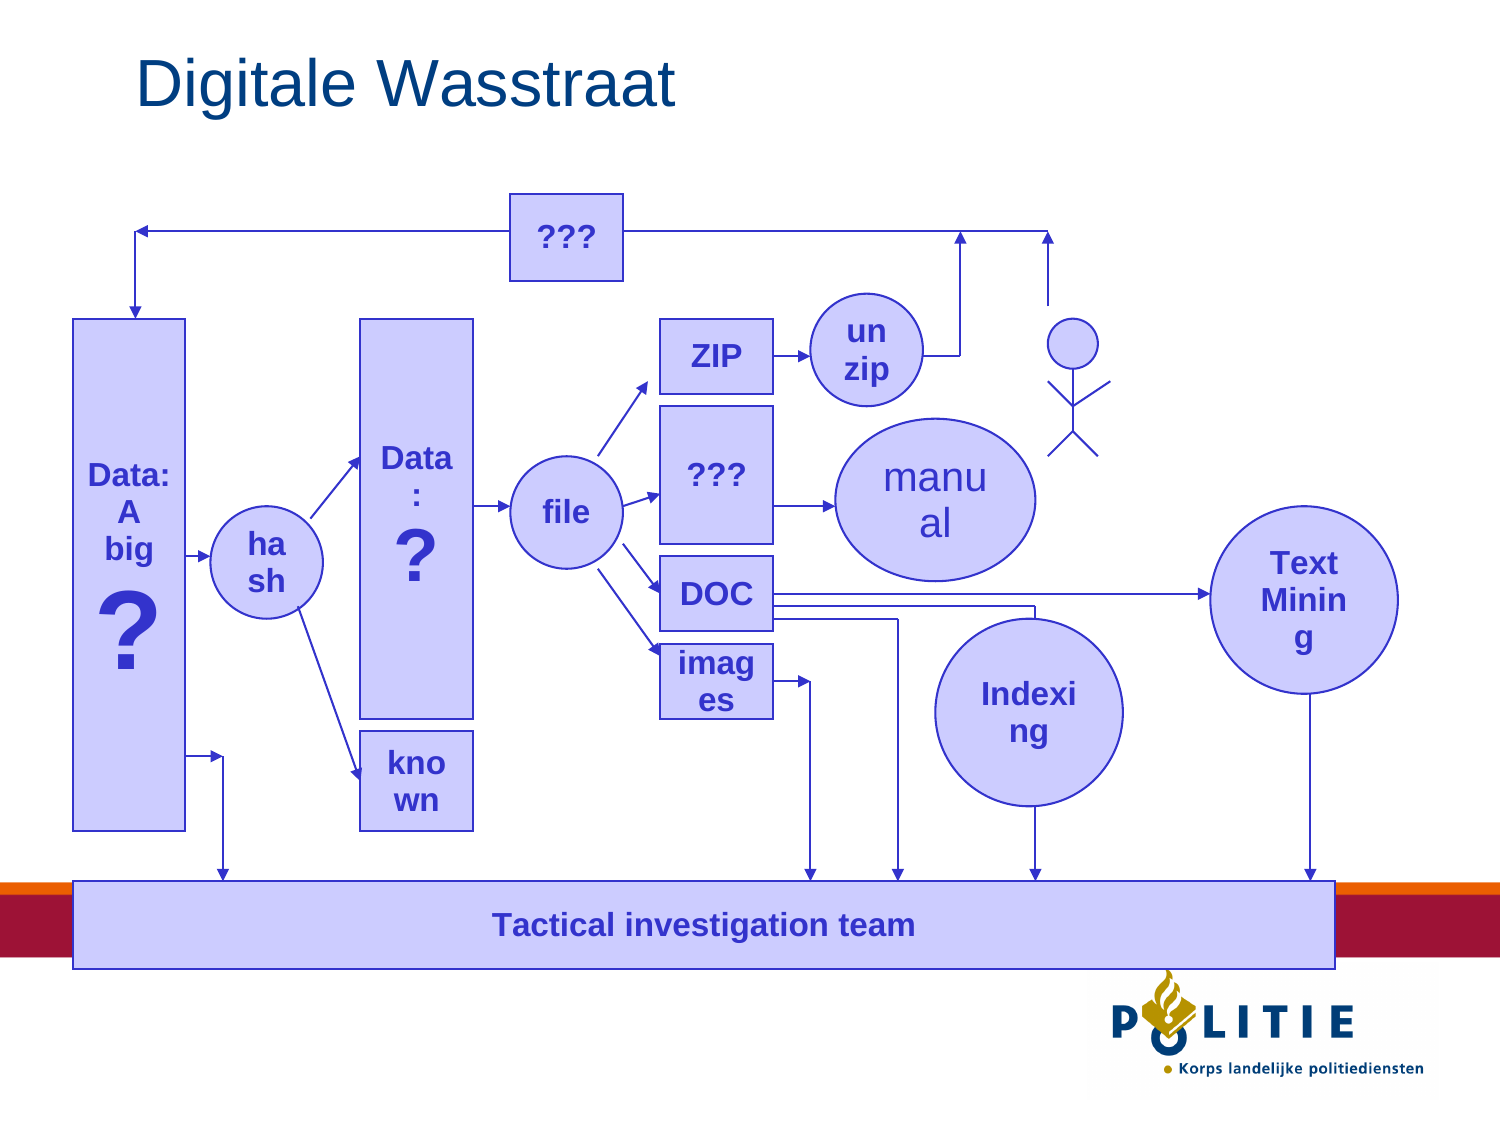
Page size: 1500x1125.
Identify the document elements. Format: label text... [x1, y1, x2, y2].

text_box [1047, 318, 1098, 369]
text_box images [660, 643, 773, 719]
text_box ??? [510, 193, 623, 282]
text_box Data: ? [360, 318, 473, 719]
text_box Indexing [935, 618, 1123, 807]
picture [0, 0, 1500, 1125]
text_box hash [210, 506, 323, 619]
text_box DOC [660, 556, 773, 632]
text_box file [510, 456, 623, 569]
text_box ??? [660, 406, 773, 544]
text_box Data: A big ? [72, 318, 186, 832]
text_box known [360, 731, 473, 832]
text_box Text Mining [1210, 506, 1398, 694]
text_box Tactical investigation team [72, 881, 1336, 969]
title Digitale Wasstraat [120, 46, 1346, 160]
text_box ZIP [660, 318, 773, 394]
text_box manual [835, 418, 1036, 582]
text_box unzip [810, 293, 923, 407]
